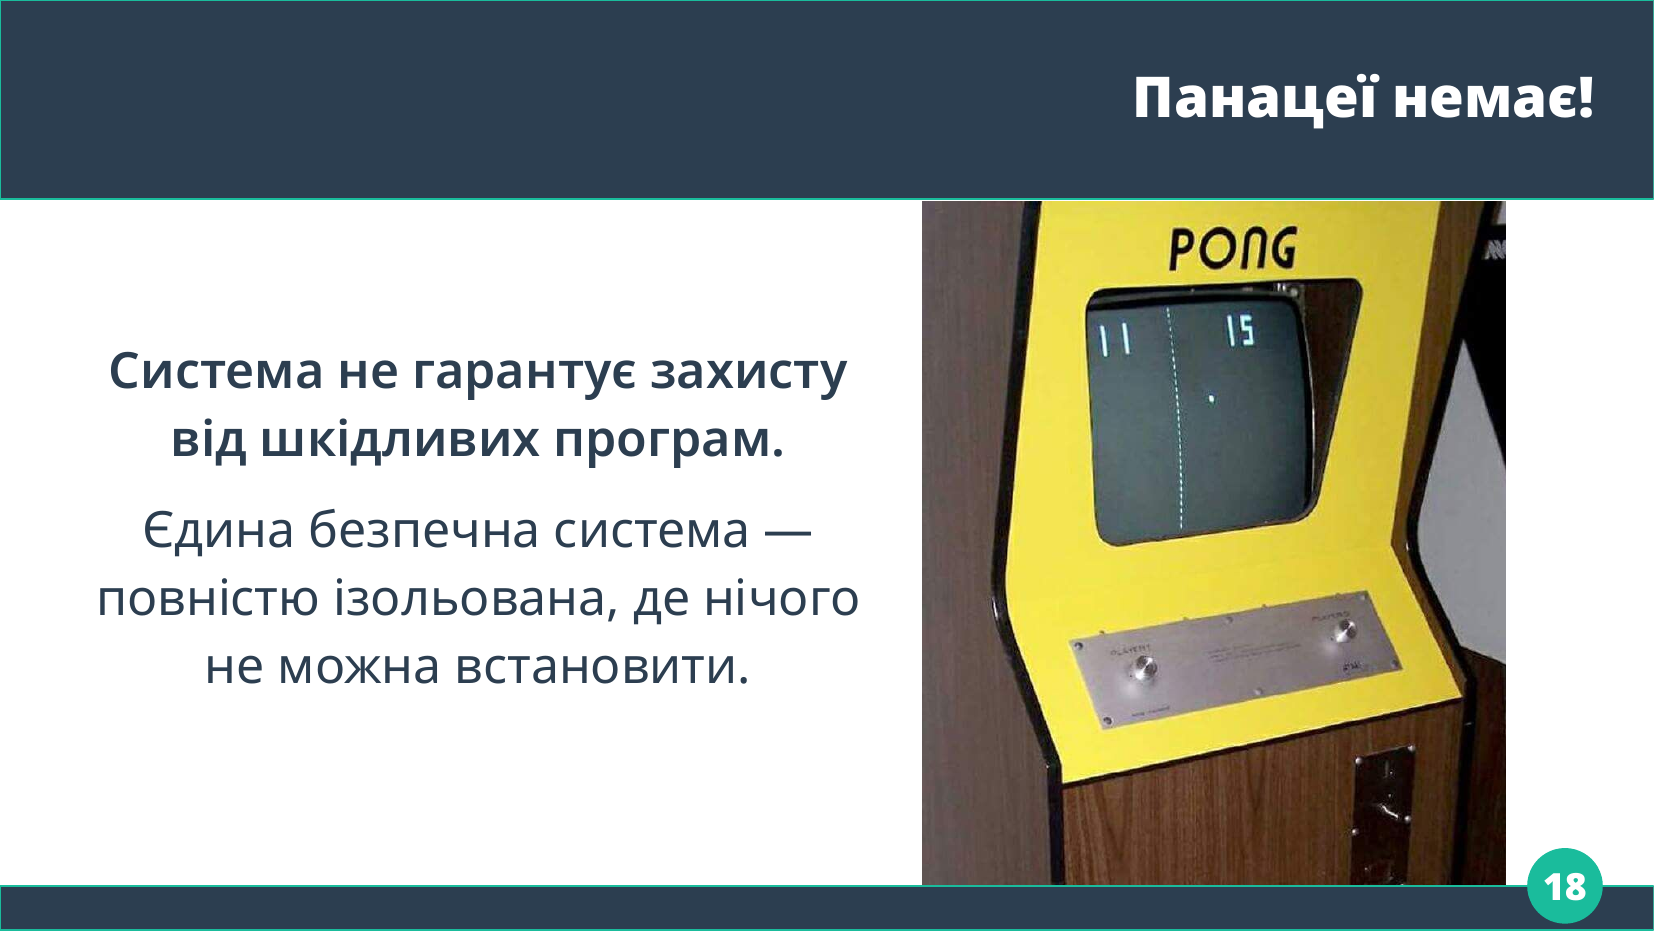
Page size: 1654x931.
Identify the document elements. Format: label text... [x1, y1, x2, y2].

picture [922, 201, 1506, 885]
list Система не гарантує захисту від шкідливих програм. Єдина безпечна система — повністю ізольована, де нічого не можна встановити. [0, 206, 886, 827]
title Панацеї немає! [59, 37, 1595, 156]
